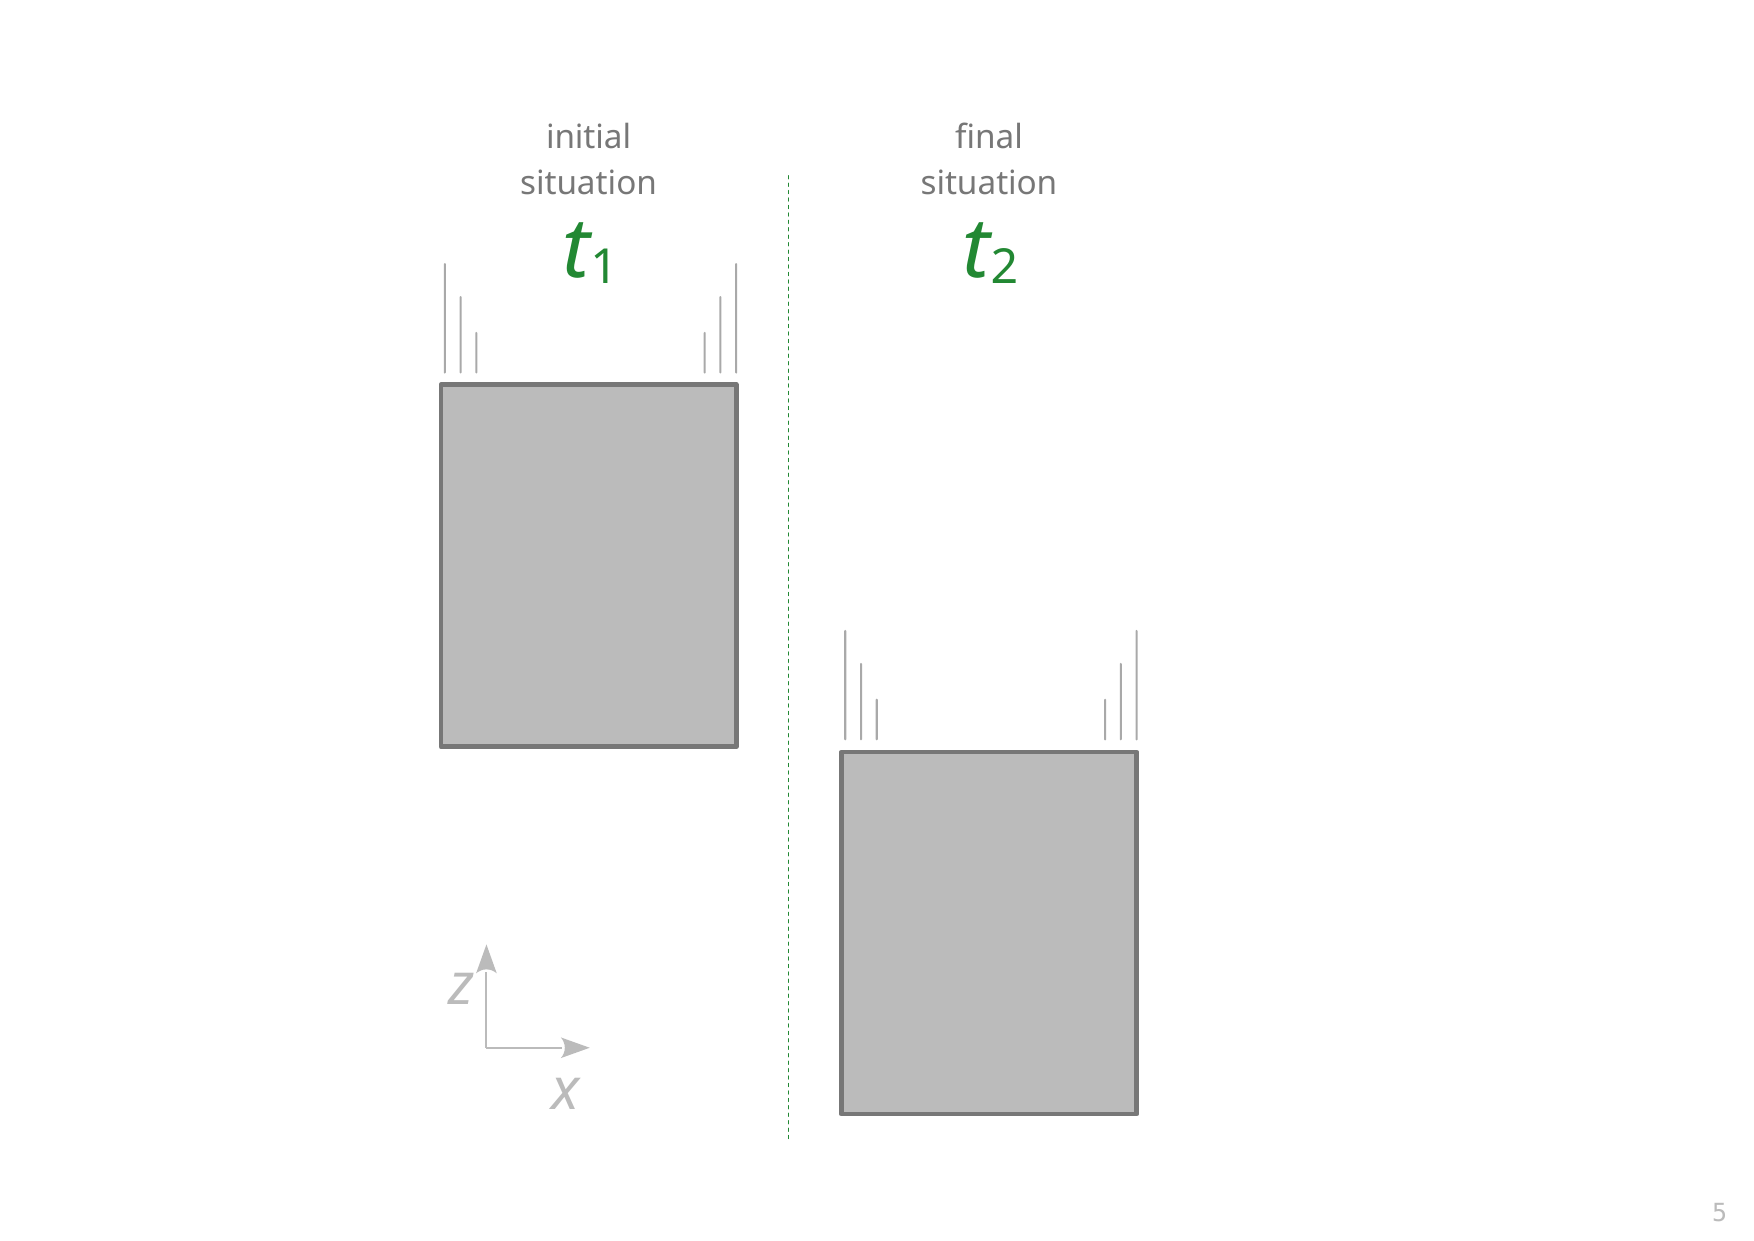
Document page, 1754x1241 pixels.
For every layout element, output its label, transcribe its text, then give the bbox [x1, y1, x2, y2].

text_box t2 [948, 188, 1030, 279]
text_box t1 [547, 188, 630, 279]
text_box [440, 384, 737, 747]
text_box z [433, 934, 490, 1008]
text_box x [536, 1039, 596, 1113]
text_box initial situation [509, 106, 669, 188]
text_box [841, 752, 1137, 1115]
text_box final situation [909, 106, 1069, 188]
